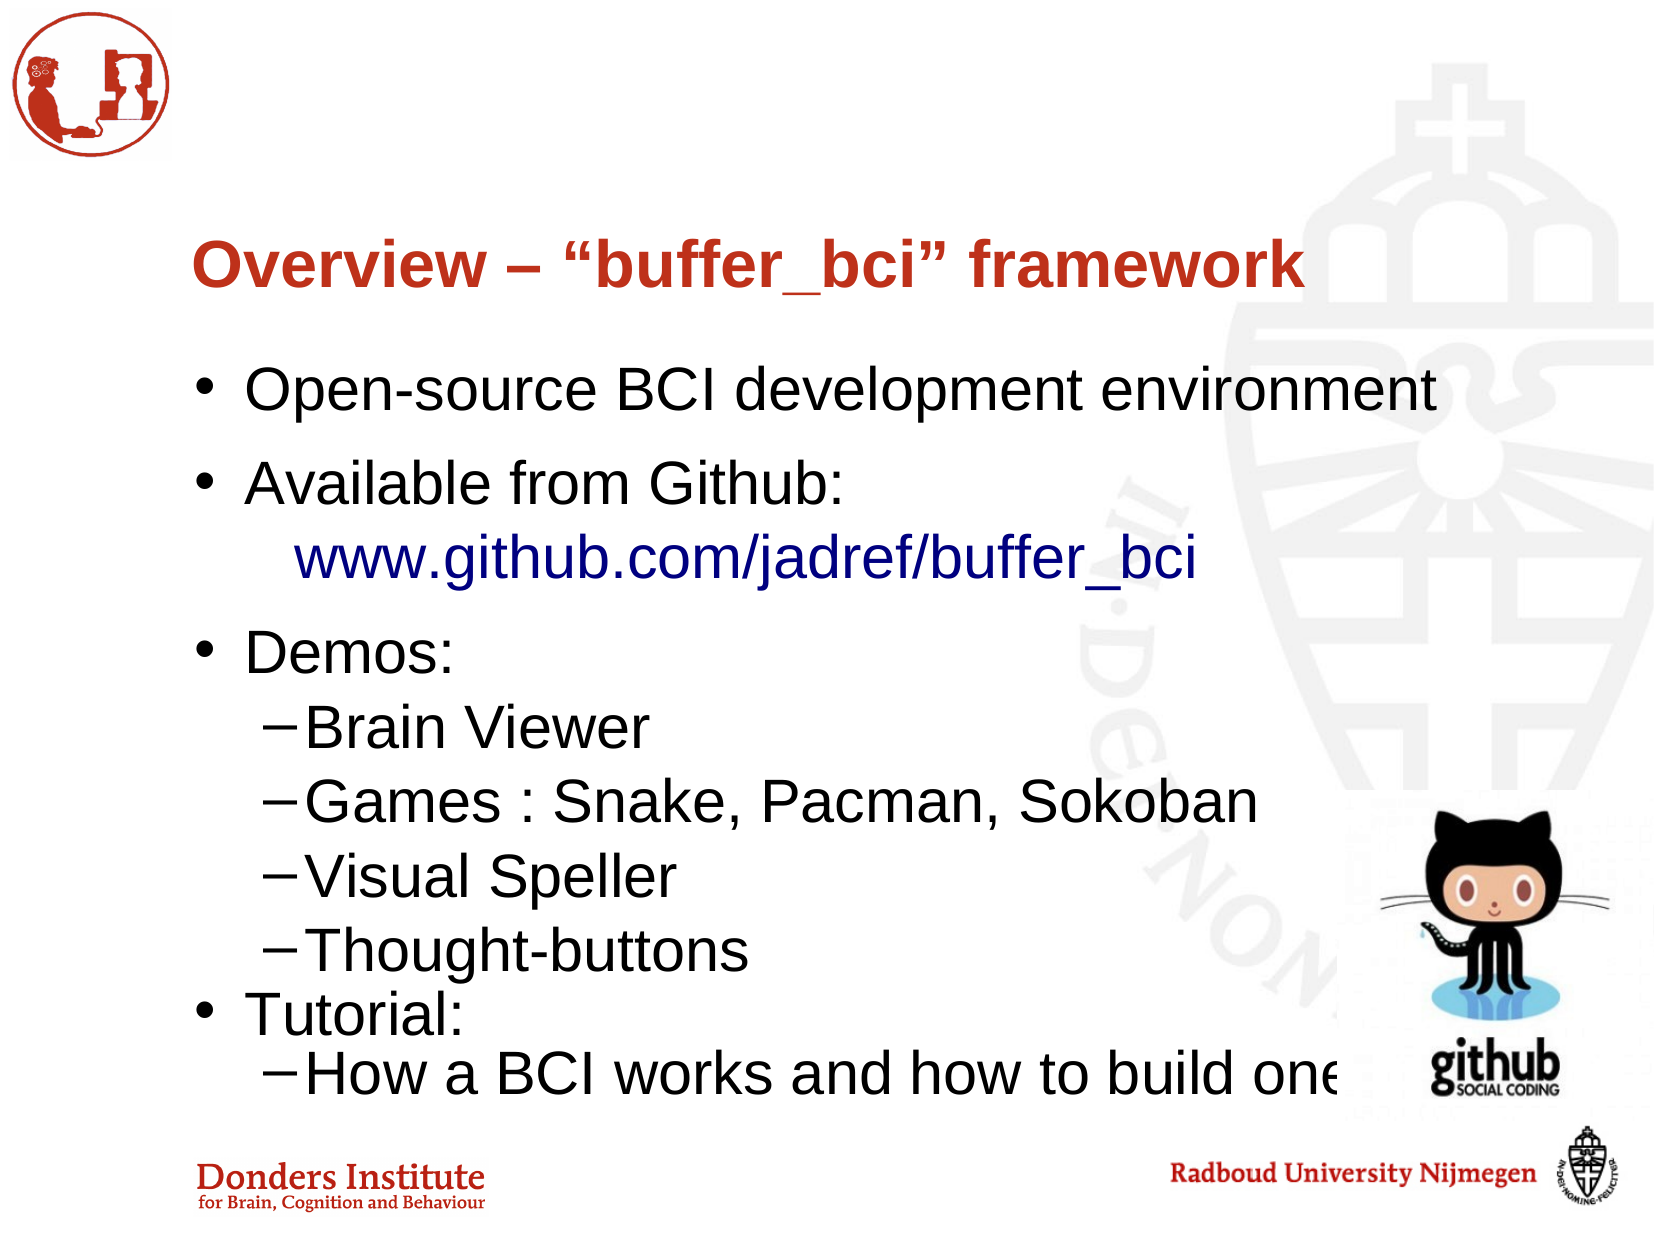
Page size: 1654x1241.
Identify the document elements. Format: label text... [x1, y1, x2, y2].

title Overview – “buffer_bci” framework [191, 220, 1535, 300]
list Open-source BCI development environment Available from Github: www.github.com/jadref/buffer_bci Demos: Brain Viewer Games : Snake, Pacman, Sokoban Visual Speller Thought-buttons Tutorial: How a BCI works and how to build one [194, 348, 1477, 1121]
picture [0, 0, 1654, 1241]
